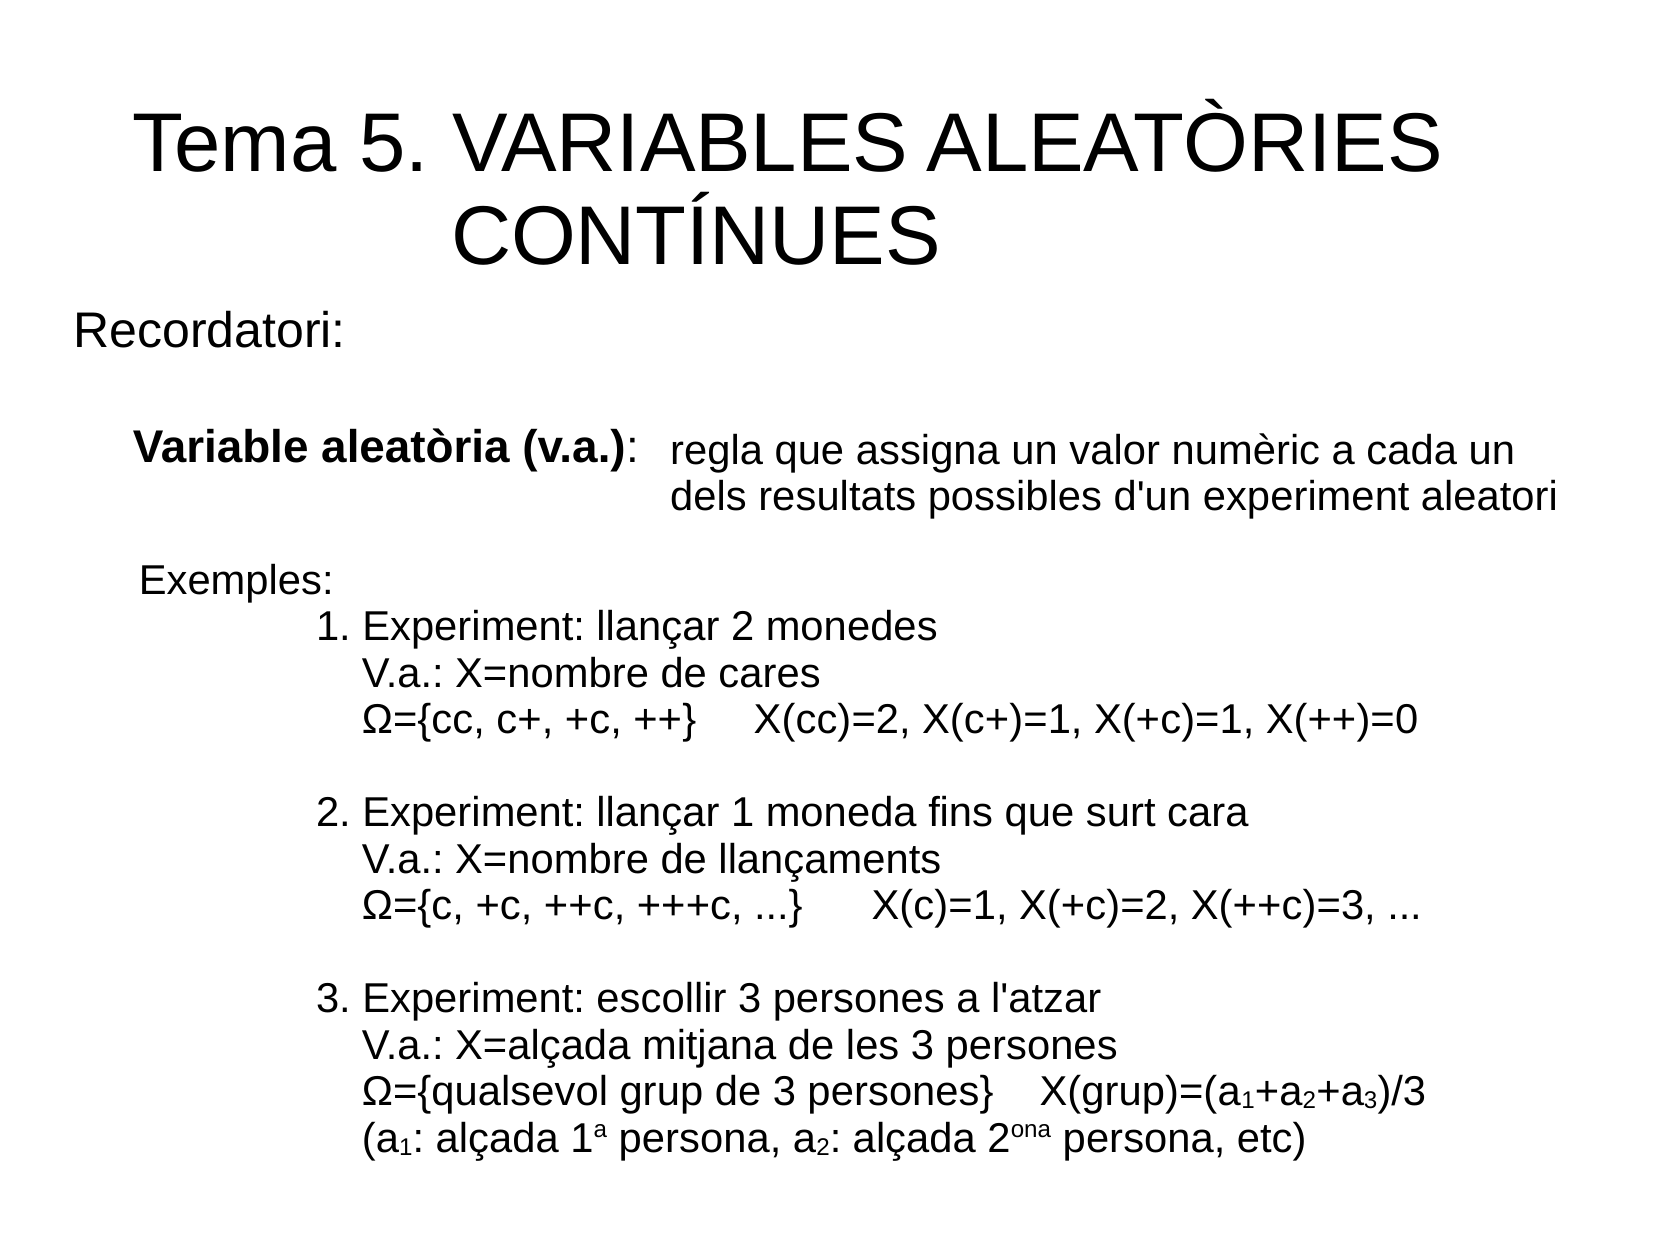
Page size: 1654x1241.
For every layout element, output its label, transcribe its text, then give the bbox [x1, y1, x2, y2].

text_box Recordatori: [59, 295, 361, 366]
text_box Exemples: 1. Experiment: llançar 2 monedes V.a.: X=nombre de cares Ω={cc, c+, +c, ++} X(cc)=2, X(c+)=1, X(+c)=1, X(++)=0 2. Experiment: llançar 1 moneda fins que surt cara V.a.: X=nombre de llançaments Ω={c, +c, ++c, +++c, ...} X(c)=1, X(+c)=2, X(++c)=3, ... 3. Experiment: escollir 3 persones a l'atzar V.a.: X=alçada mitjana de les 3 persones Ω={qualsevol grup de 3 persones} X(grup)=(a1+a2+a3)/3 (a1: alçada 1a persona, a2: alçada 2ona persona, etc) [124, 549, 1506, 1202]
text_box Tema 5. VARIABLES ALEATÒRIES CONTÍNUES [118, 88, 1536, 290]
text_box regla que assigna un valor numèric a cada un dels resultats possibles d'un experiment aleatori [655, 419, 1601, 528]
text_box Variable aleatòria (v.a.): [118, 413, 1565, 481]
